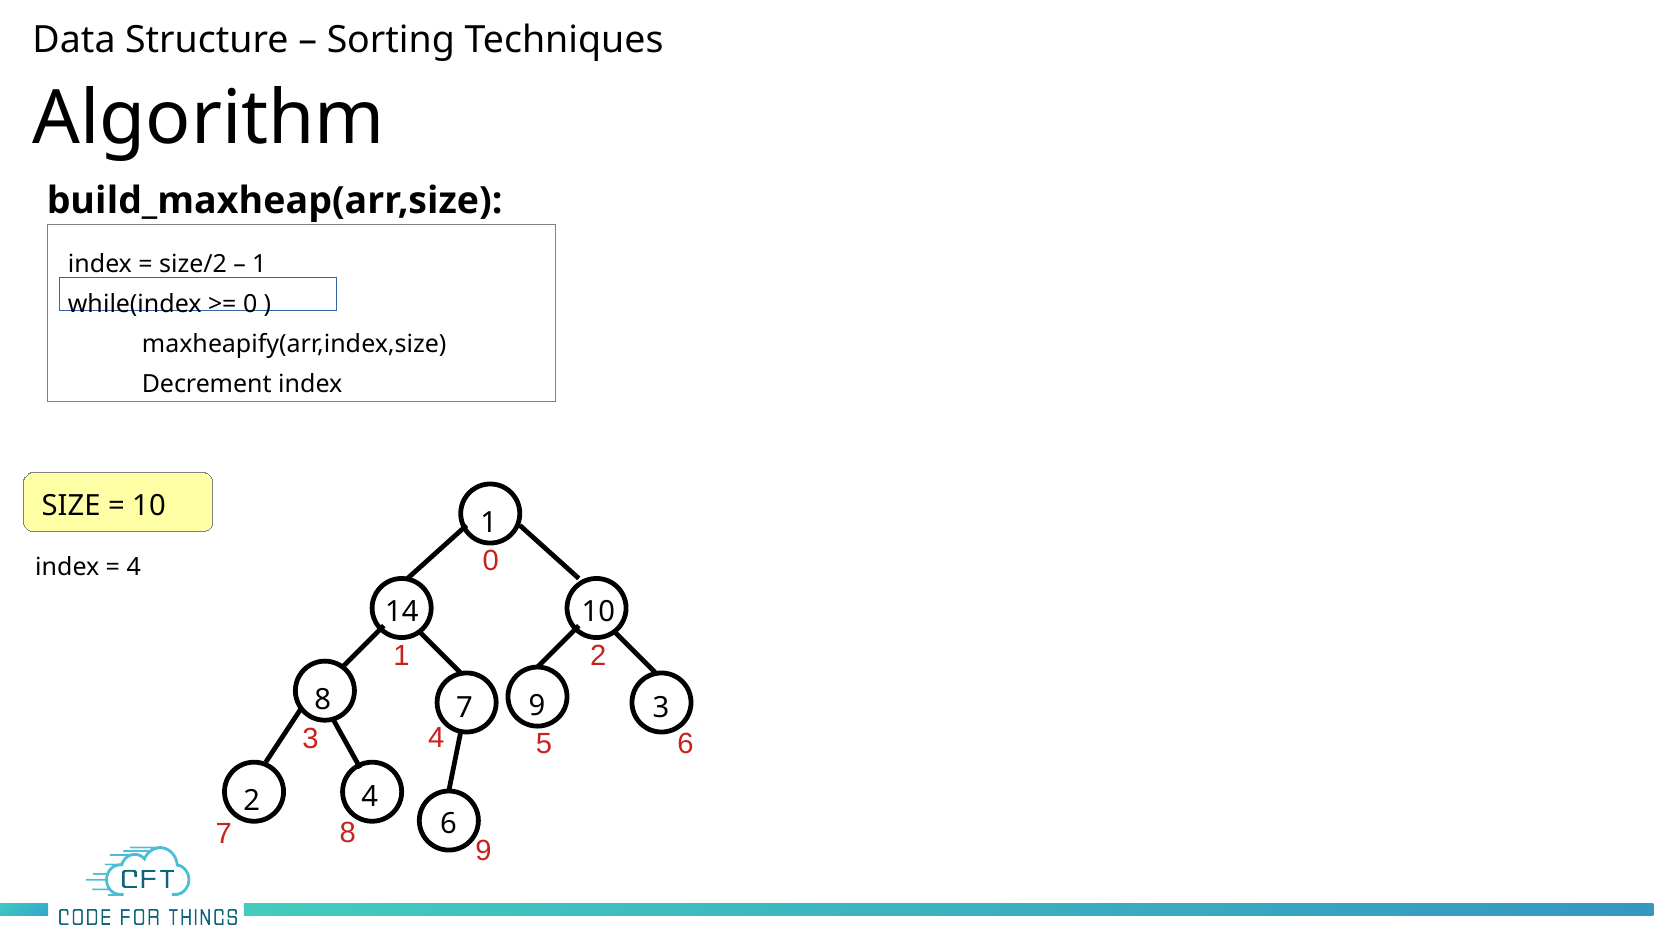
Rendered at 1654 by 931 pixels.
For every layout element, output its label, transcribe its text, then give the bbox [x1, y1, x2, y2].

text_box [302, 661, 347, 671]
text_box 5 [521, 719, 567, 768]
picture [59, 846, 237, 925]
text_box 10 [566, 582, 634, 632]
text_box 14 [370, 582, 438, 632]
text_box [224, 777, 228, 806]
text_box [47, 224, 556, 402]
text_box [387, 578, 416, 582]
text_box 9 [513, 677, 562, 727]
text_box 8 [324, 808, 371, 857]
text_box index = size/2 – 1 while(index >= 0 ) maxheapify(arr,index,size) Decrement index [53, 238, 508, 402]
text_box 7 [200, 809, 247, 857]
text_box [277, 773, 284, 811]
text_box [645, 672, 678, 678]
text_box 4 [346, 768, 395, 818]
text_box [450, 672, 484, 678]
text_box 4 [413, 713, 460, 762]
text_box index = 4 [0, 541, 186, 591]
text_box [295, 676, 299, 705]
text_box [419, 803, 425, 838]
text_box [490, 684, 497, 721]
text_box 3 [287, 714, 334, 763]
text_box 3 [637, 678, 686, 728]
text_box [582, 578, 611, 582]
text_box [395, 773, 402, 811]
text_box 1 [458, 493, 525, 544]
text_box build_maxheap(arr,size): [32, 165, 650, 225]
text_box 6 [425, 795, 474, 845]
text_box [515, 667, 560, 677]
text_box 2 [575, 631, 622, 680]
text_box [371, 818, 386, 822]
text_box [474, 805, 479, 837]
text_box 2 [228, 772, 277, 822]
text_box [460, 728, 482, 733]
text_box [362, 762, 390, 768]
text_box [646, 728, 662, 733]
text_box [468, 483, 512, 493]
text_box 1 [378, 631, 425, 680]
text_box 6 [662, 719, 709, 768]
text_box 9 [460, 826, 507, 875]
text_box SIZE = 10 [26, 476, 207, 526]
text_box 0 [467, 536, 514, 585]
text_box [232, 762, 276, 772]
text_box [348, 672, 355, 710]
text_box 8 [299, 671, 348, 721]
text_box [562, 680, 568, 714]
text_box [432, 845, 466, 851]
text_box [342, 778, 346, 806]
text_box [686, 686, 692, 719]
text_box [631, 686, 637, 719]
title Data Structure – Sorting Techniques Algorithm [32, 12, 1184, 166]
text_box 3 [287, 714, 293, 724]
text_box [437, 687, 441, 713]
text_box [433, 791, 464, 795]
text_box [507, 680, 513, 714]
text_box 7 [441, 678, 490, 728]
text_box [23, 472, 213, 532]
